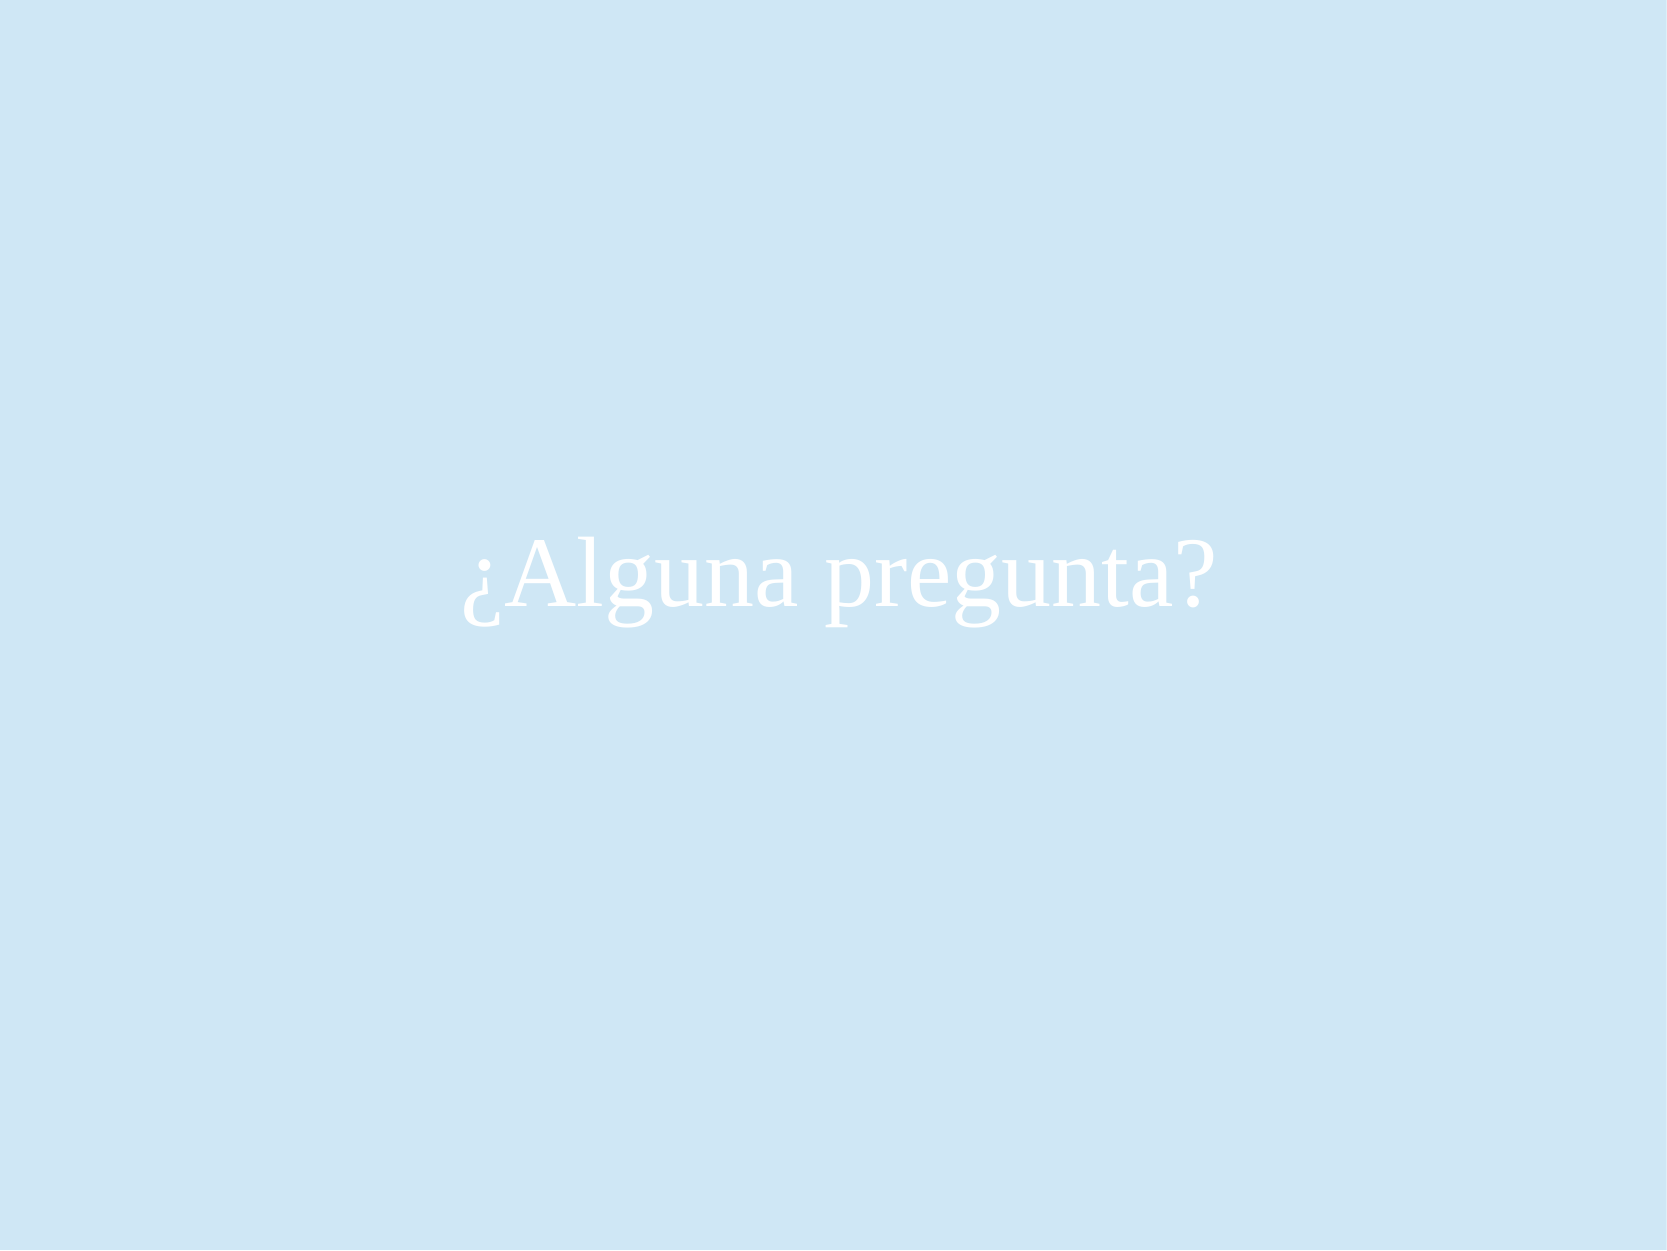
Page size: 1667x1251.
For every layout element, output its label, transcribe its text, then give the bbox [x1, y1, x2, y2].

title ¿Alguna pregunta? [150, 500, 1530, 713]
